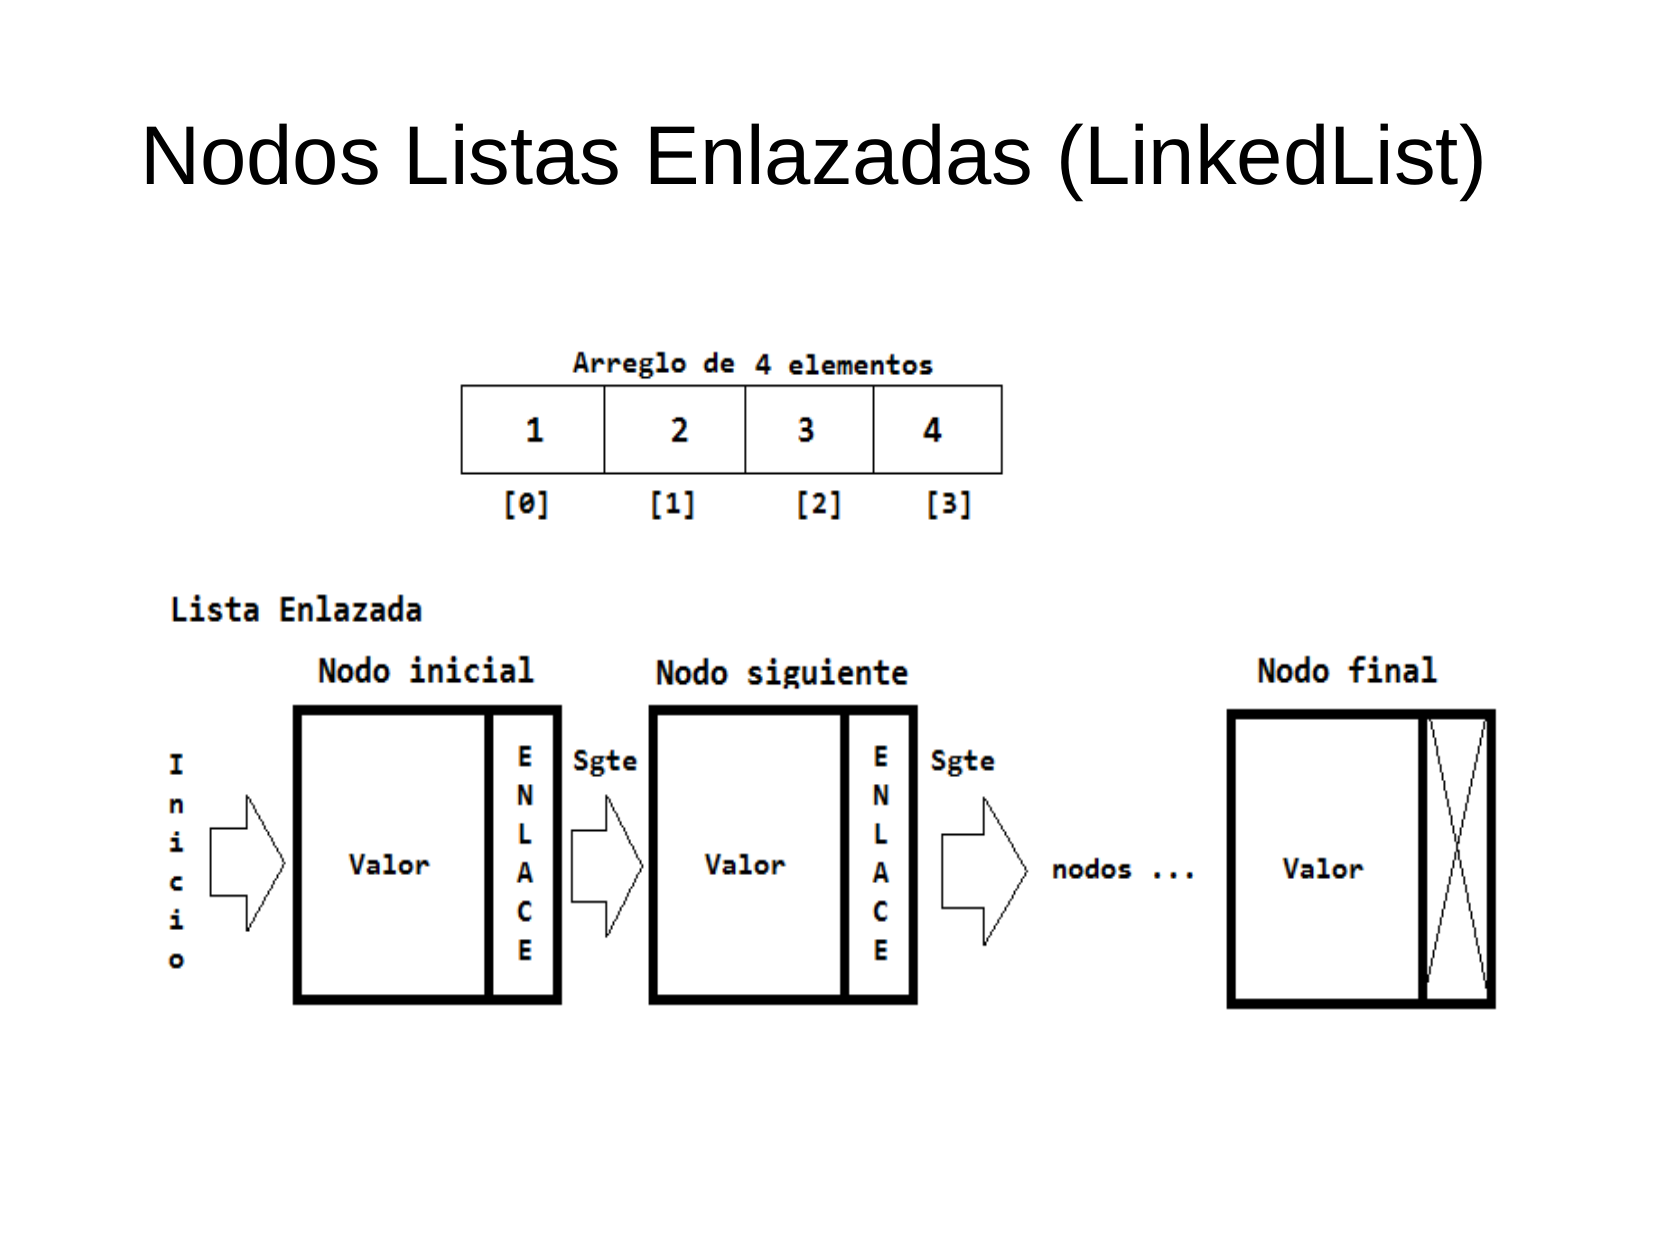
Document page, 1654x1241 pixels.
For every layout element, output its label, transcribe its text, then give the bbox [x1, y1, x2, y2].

title Nodos Listas Enlazadas (LinkedList) [82, 49, 1571, 257]
picture [118, 324, 1536, 1034]
